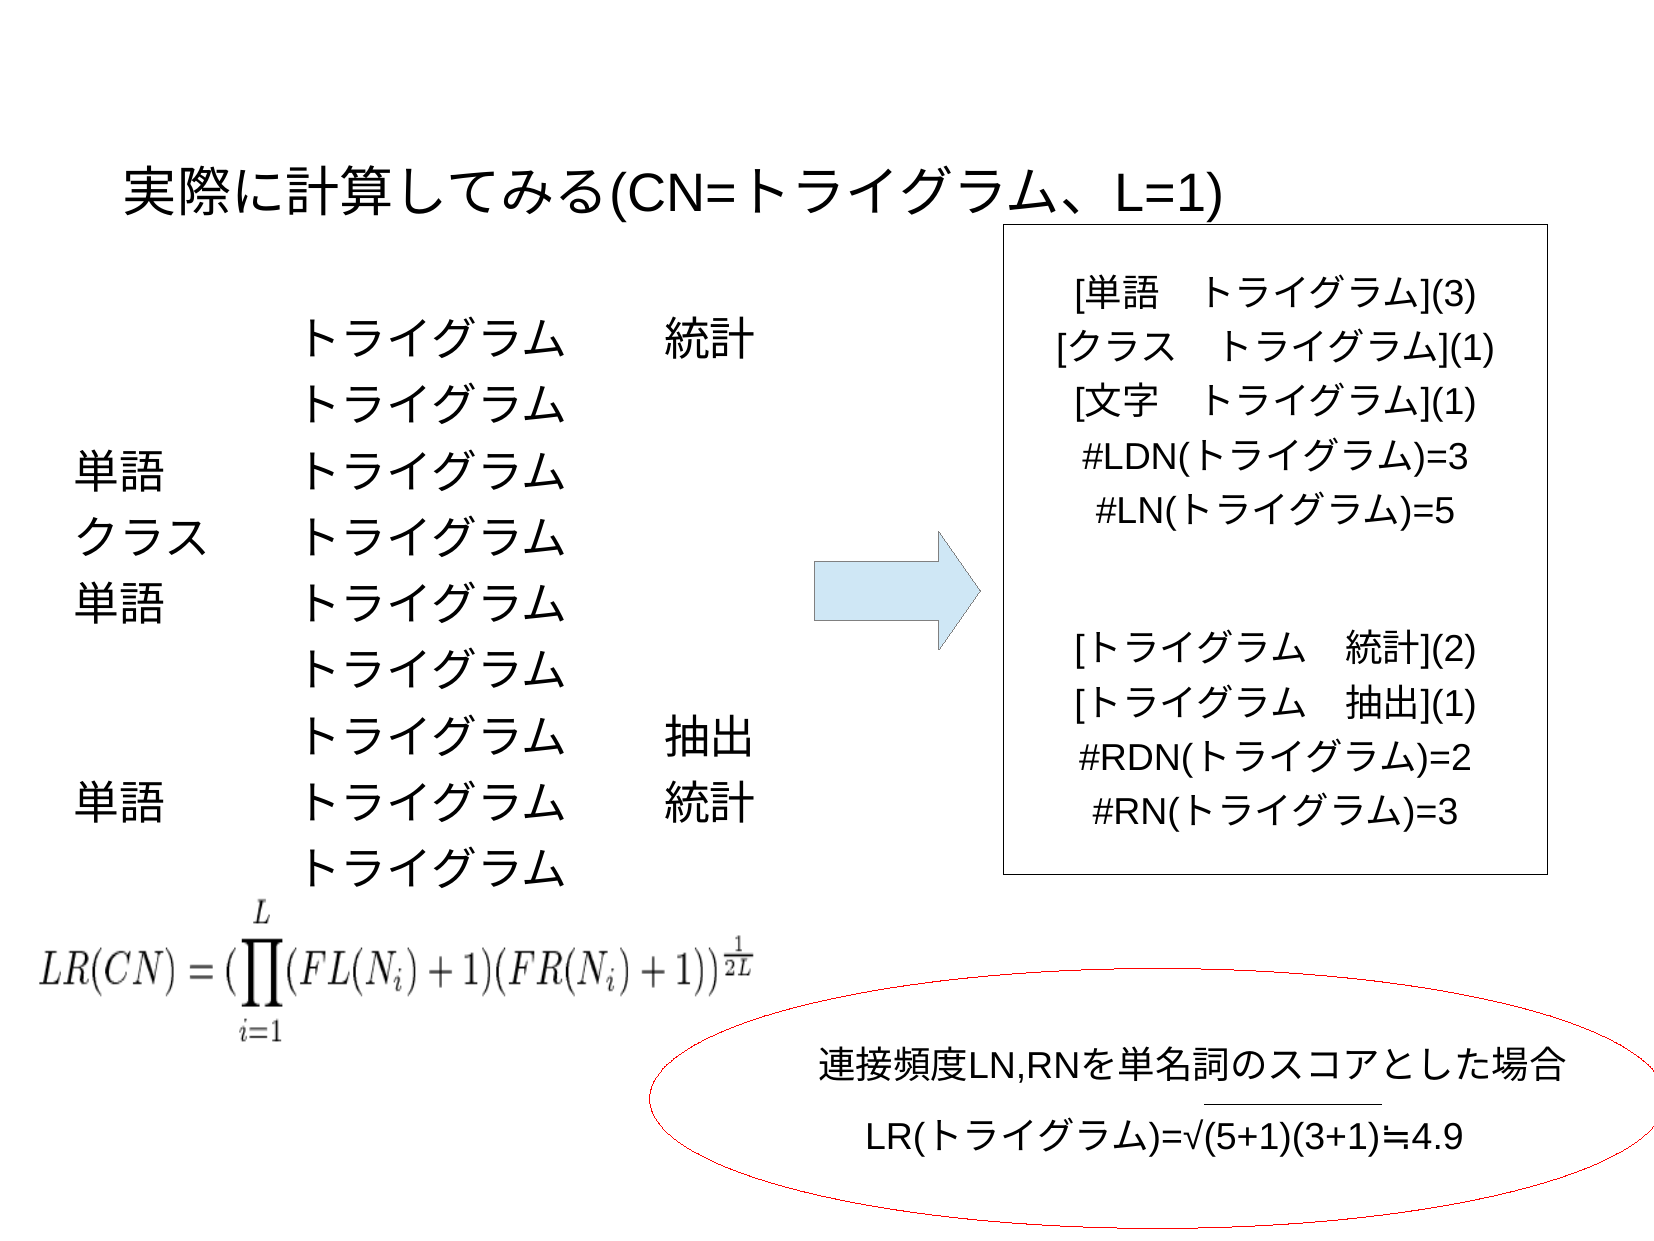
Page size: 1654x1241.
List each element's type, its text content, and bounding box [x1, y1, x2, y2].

text_box [814, 531, 981, 650]
text_box トライグラム 統計 トライグラム 単語 トライグラム クラス トライグラム 単語 トライグラム トライグラム トライグラム 抽出 単語 トライグラム 統計 トライグラム 文字 トライグラム [59, 295, 815, 891]
text_box 連接頻度LN,RNを単名詞のスコアとした場合 [803, 1027, 1583, 1091]
text_box 実際に計算してみる(CN=トライグラム、L=1) [108, 140, 1245, 225]
text_box [単語 トライグラム](3) [クラス トライグラム](1) [文字 トライグラム](1) #LDN(トライグラム)=3 #LN(トライグラム)=5 [トライグラム 統計](2) [トライグラム 抽出](1) #RDN(トライグラム)=2 #RN(トライグラム)=3 [1003, 224, 1548, 875]
text_box LR(トライグラム)=√(5+1)(3+1)≒4.9 [850, 1098, 1571, 1162]
picture [23, 889, 804, 1059]
